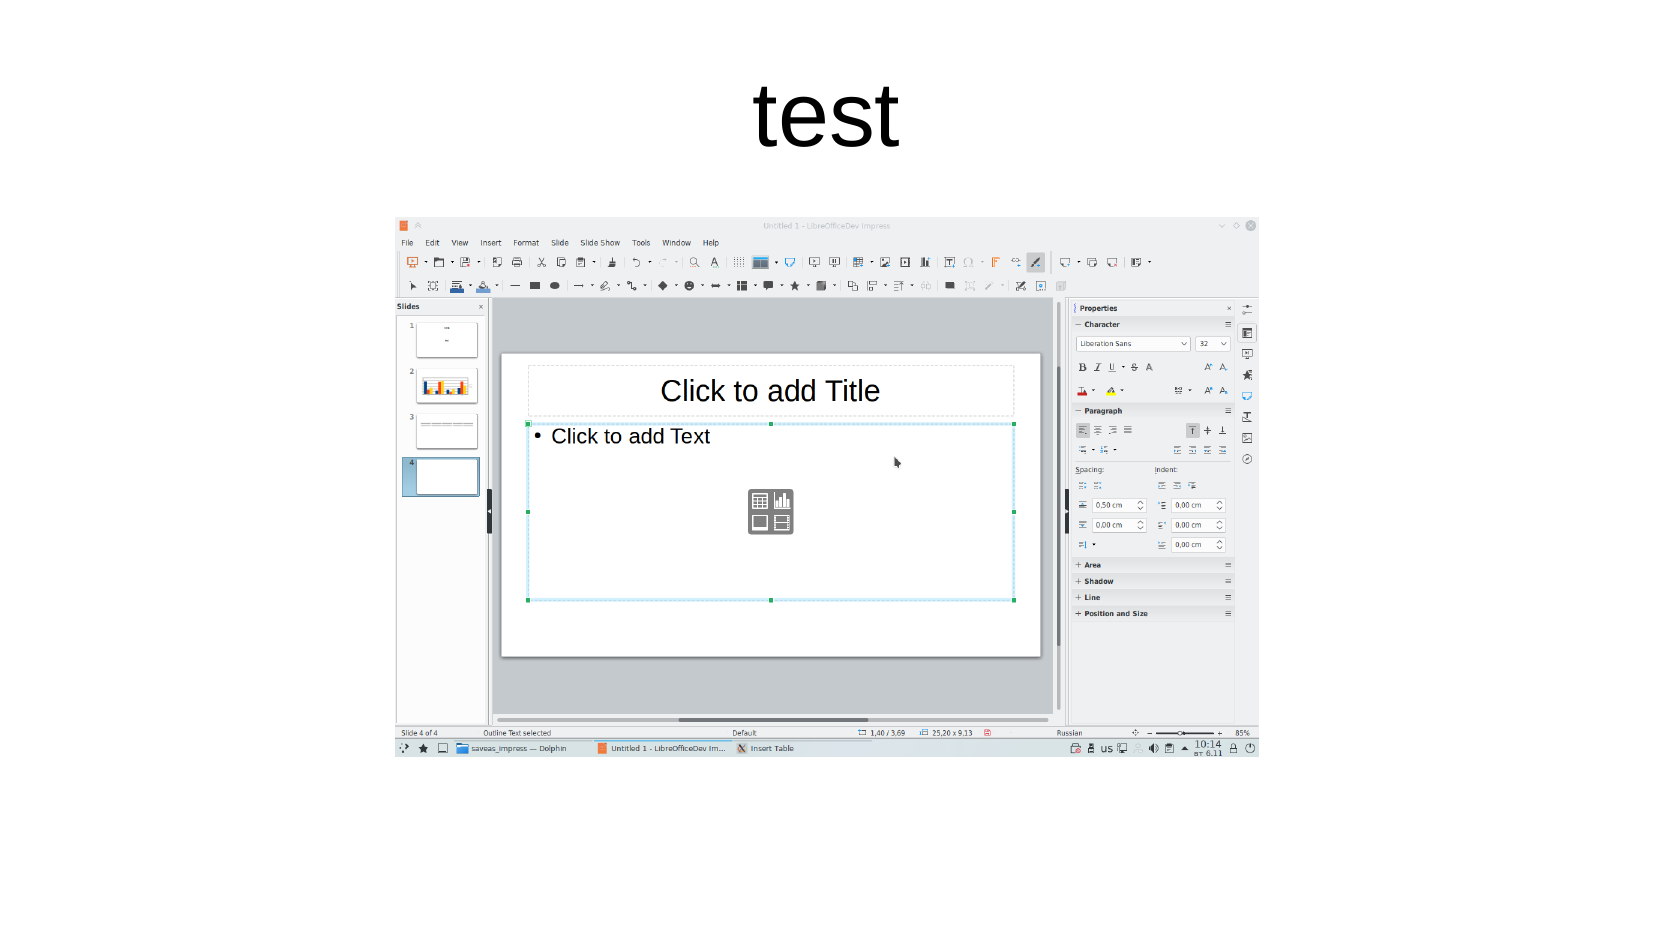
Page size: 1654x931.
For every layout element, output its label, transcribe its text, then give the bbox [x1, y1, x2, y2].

picture [395, 217, 1259, 758]
title test [82, 37, 1571, 193]
